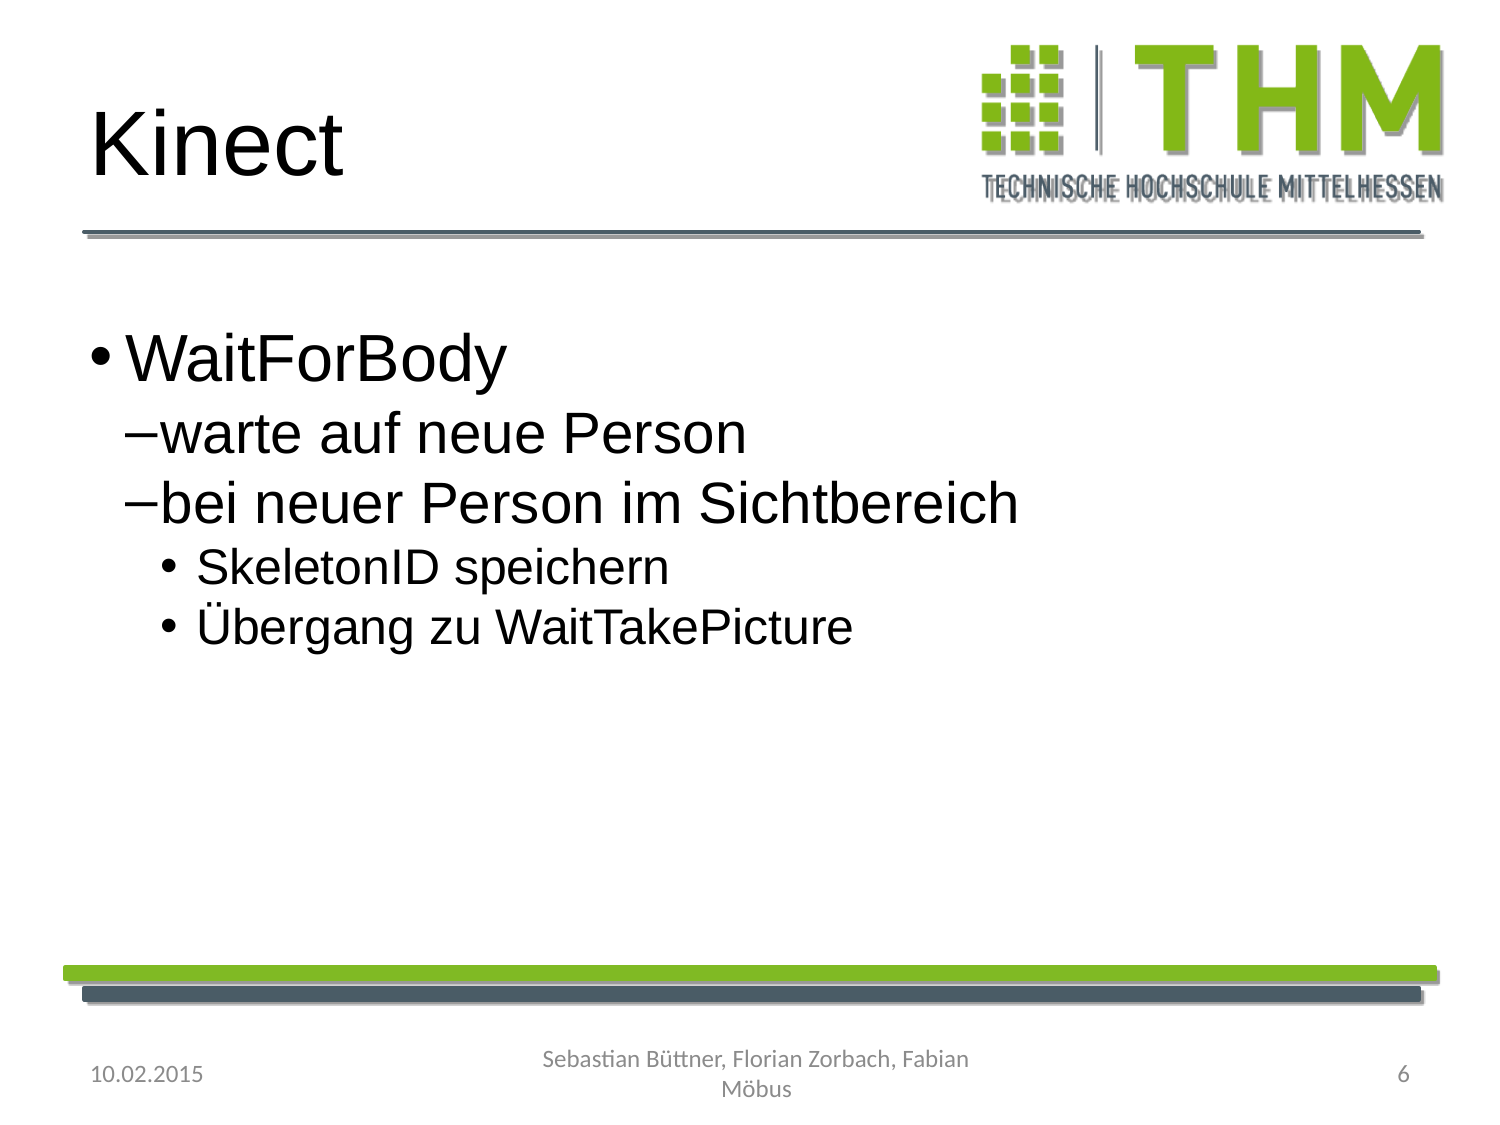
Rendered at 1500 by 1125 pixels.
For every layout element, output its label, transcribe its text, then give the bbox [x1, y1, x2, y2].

text_box 10.02.2015 [74, 1042, 425, 1103]
picture [974, 30, 1448, 208]
text_box Kinect [75, 45, 1425, 233]
text_box Sebastian Büttner, Florian Zorbach, Fabian Möbus [490, 1042, 1023, 1103]
text_box <number> [1074, 1042, 1425, 1103]
text_box WaitForBody warte auf neue Person bei neuer Person im Sichtbereich SkeletonID speichern Übergang zu WaitTakePicture [75, 262, 1425, 1005]
